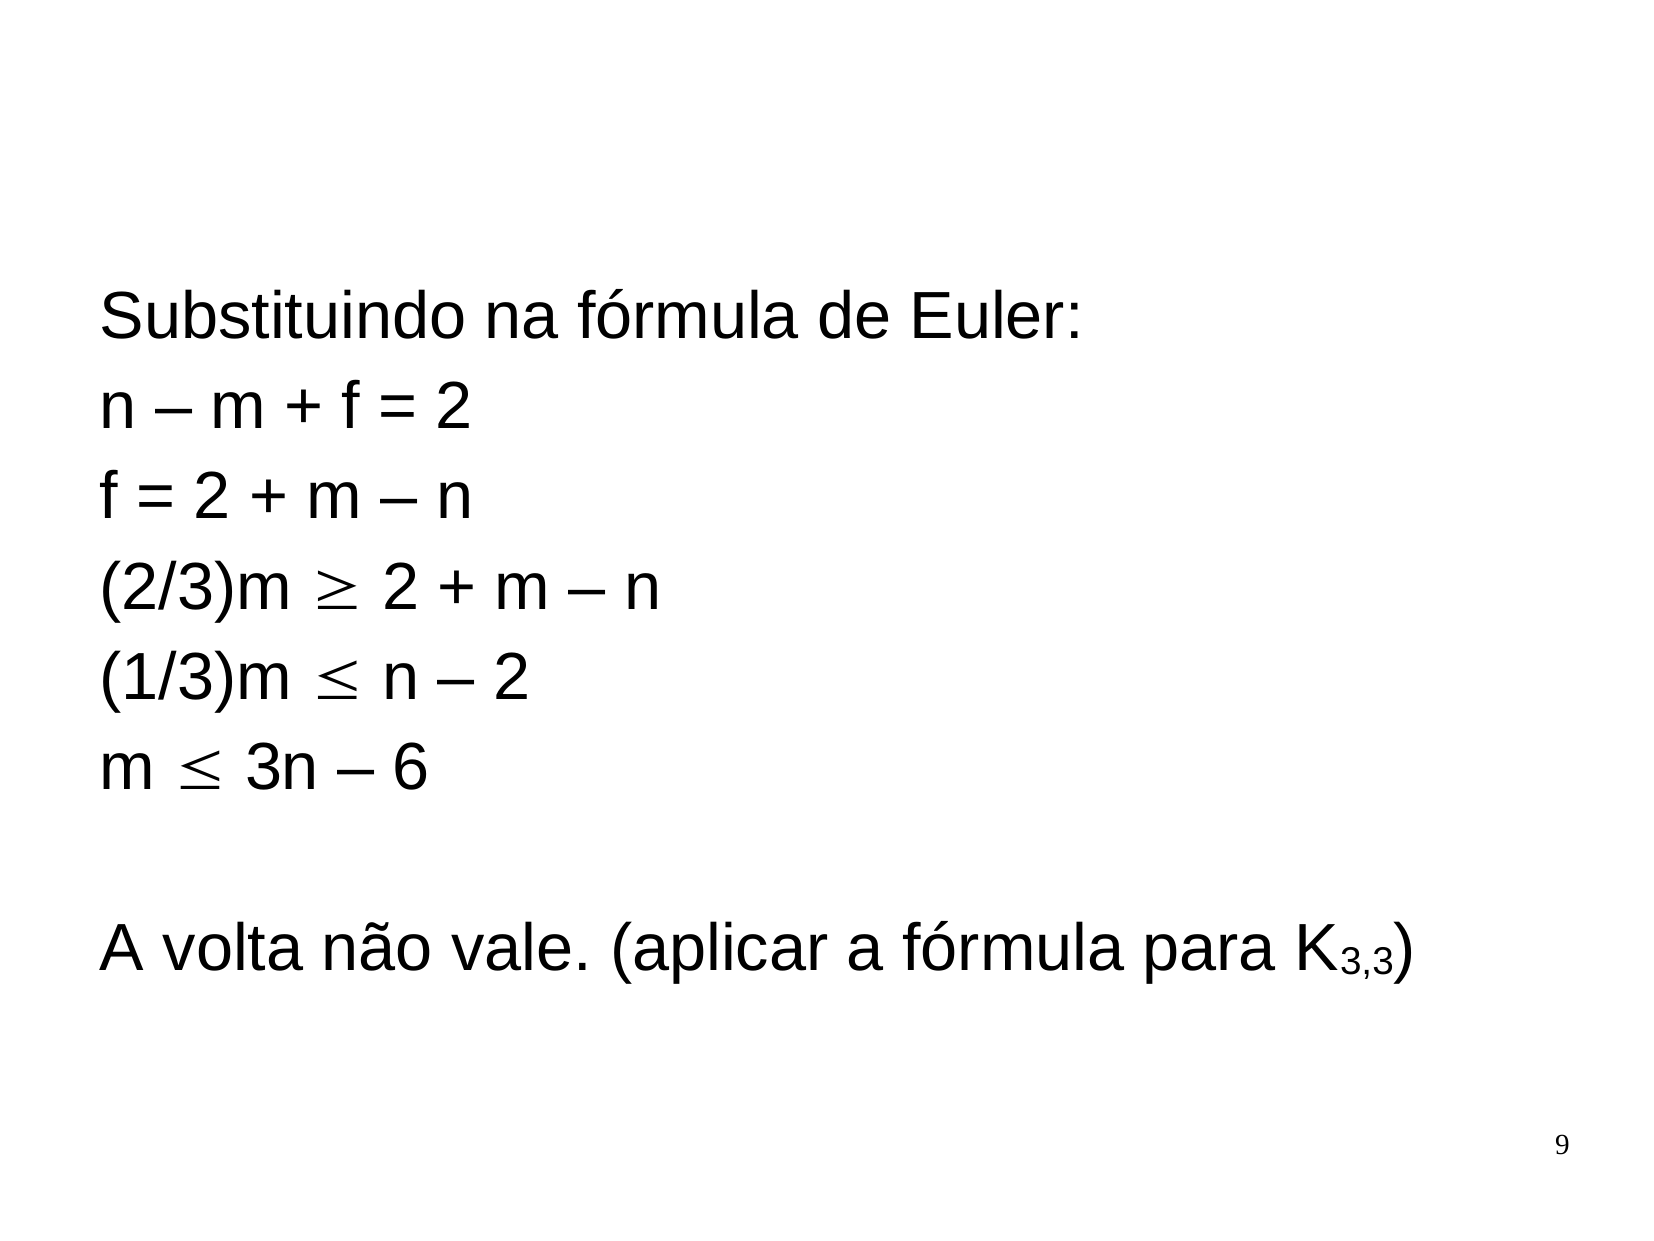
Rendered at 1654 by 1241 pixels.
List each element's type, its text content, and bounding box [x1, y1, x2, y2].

list Substituindo na fórmula de Euler: n – m + f = 2 f = 2 + m – n (2/3)m  2 + m – n (1/3)m  n – 2 m  3n – 6 A volta não vale. (aplicar a fórmula para K3,3) [82, 290, 1571, 1094]
